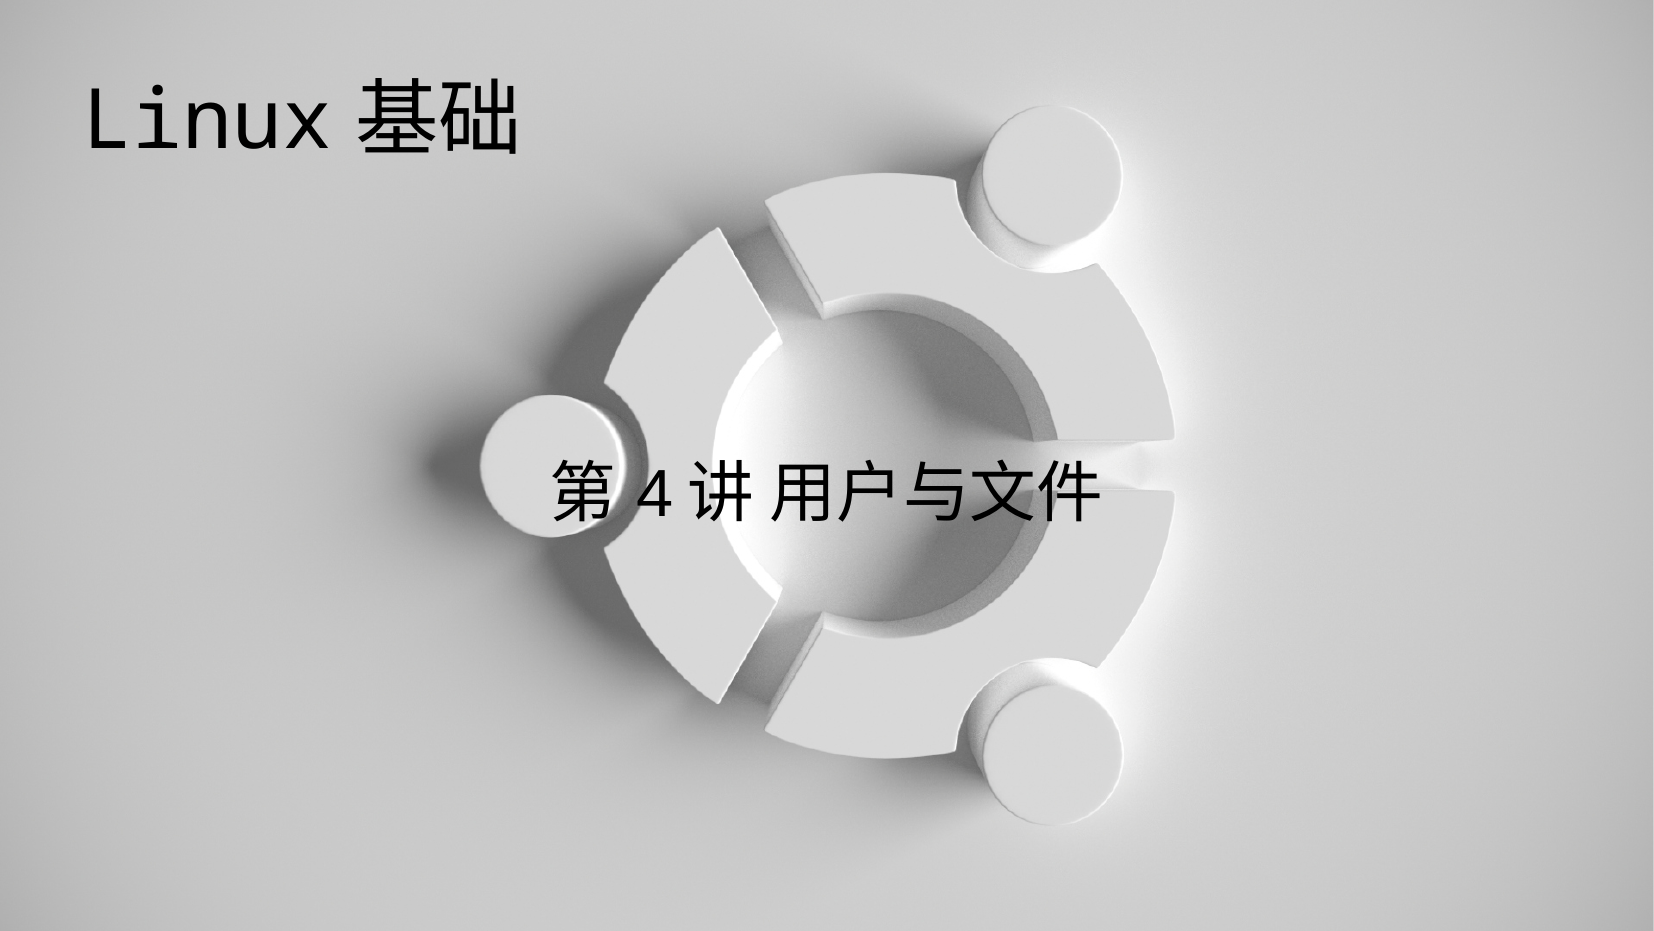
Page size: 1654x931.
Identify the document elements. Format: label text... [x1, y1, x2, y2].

subtitle 第4讲 用户与文件 [82, 217, 1571, 758]
picture [0, 0, 1654, 931]
title Linux基础 [82, 37, 1571, 189]
